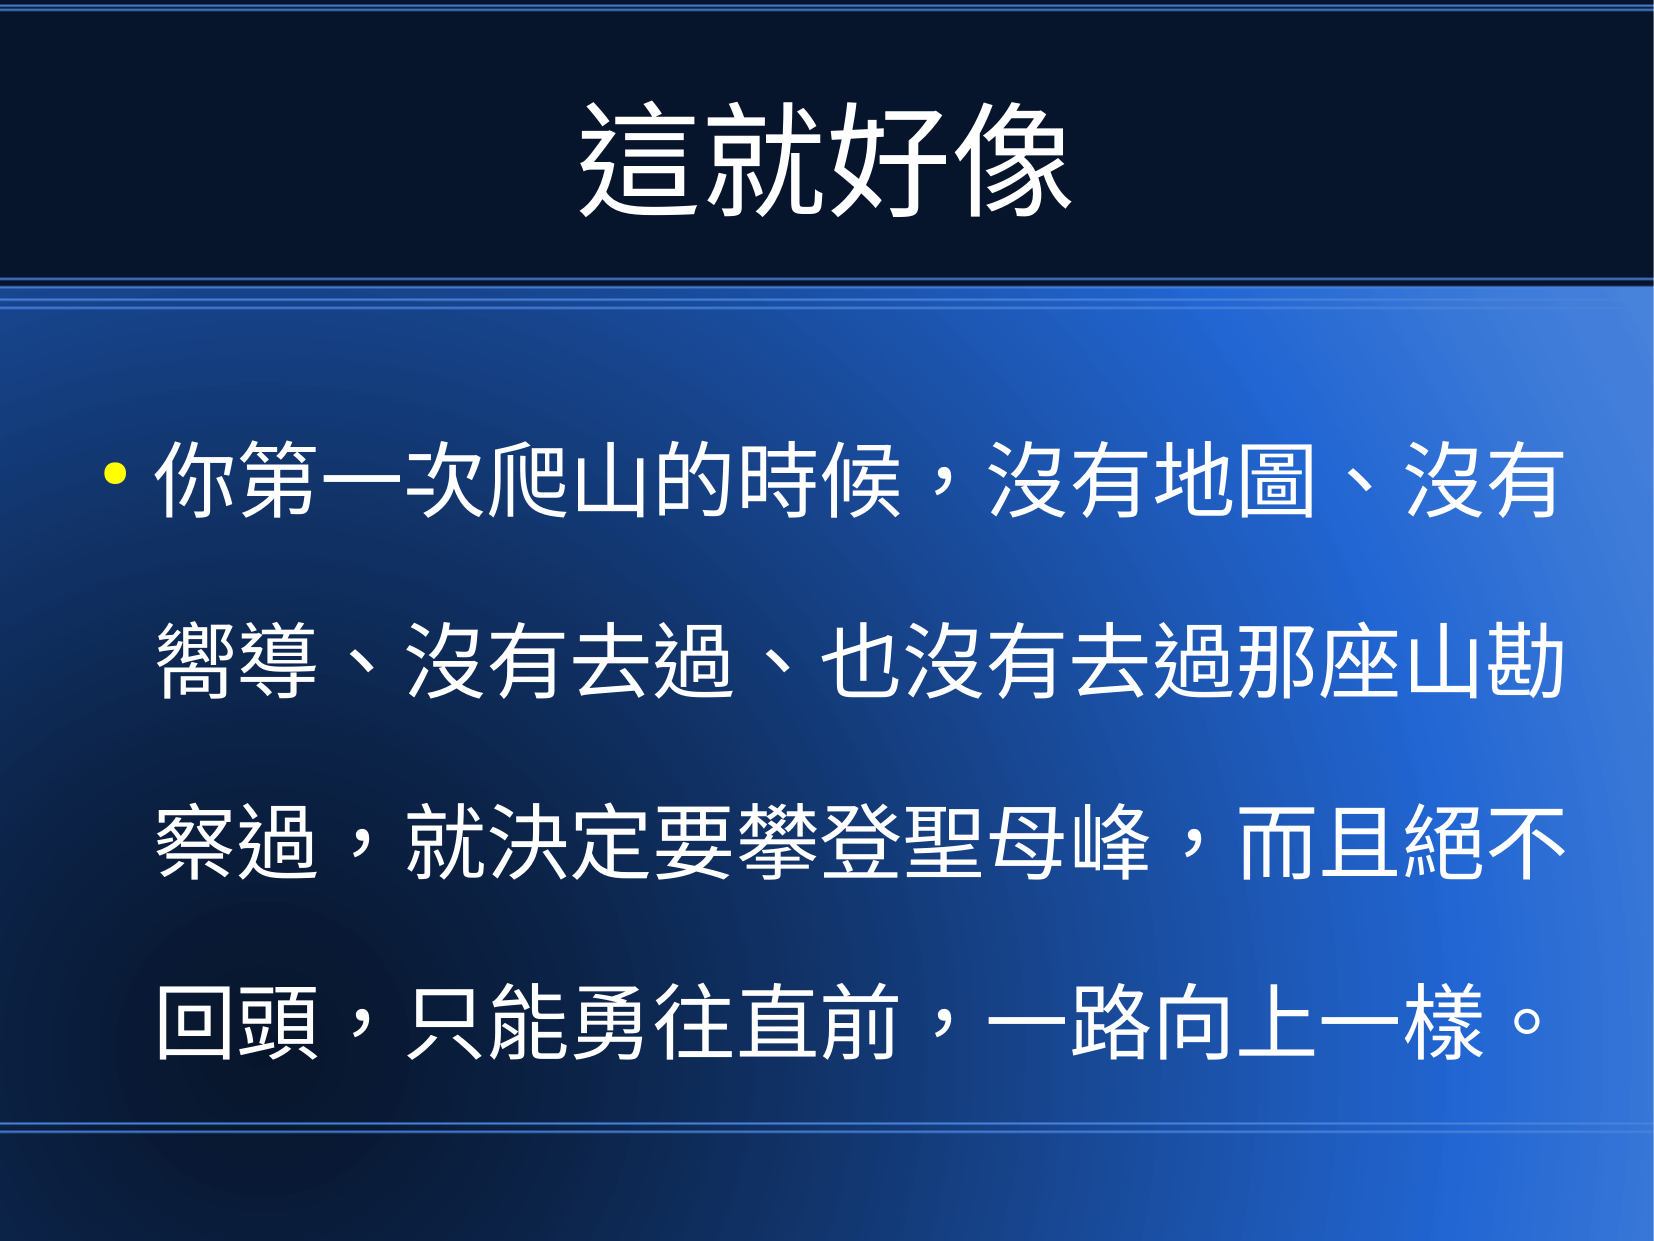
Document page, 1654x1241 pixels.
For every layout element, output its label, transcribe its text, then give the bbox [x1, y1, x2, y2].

picture [0, 0, 1654, 1241]
list 你第一次爬山的時候，沒有地圖、沒有嚮導、沒有去過、也沒有去過那座山勘察過，就決定要攀登聖母峰，而且絕不回頭，只能勇往直前，一路向上一樣。 [82, 355, 1571, 1241]
title 這就好像 [82, 49, 1571, 257]
